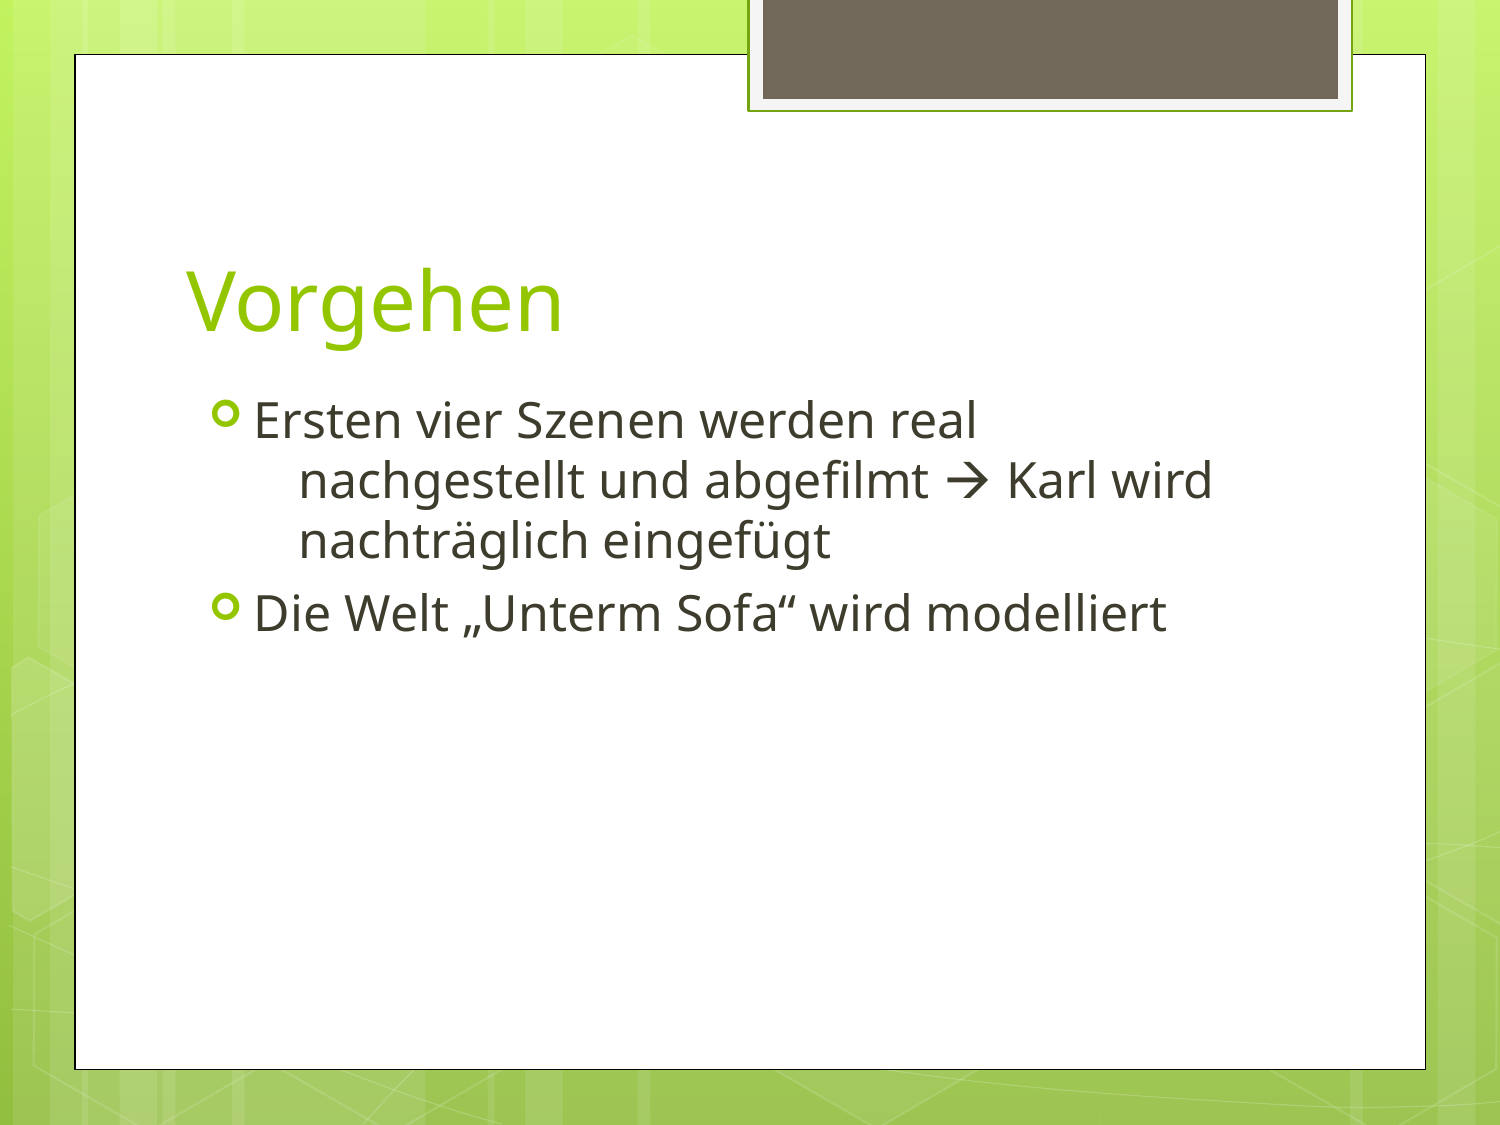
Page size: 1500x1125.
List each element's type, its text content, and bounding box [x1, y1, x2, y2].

title Vorgehen [171, 168, 1324, 357]
list Ersten vier Szenen werden real nachgestellt und abgefilmt  Karl wird nachträglich eingefügt Die Welt „Unterm Sofa“ wird modelliert [171, 381, 1283, 957]
